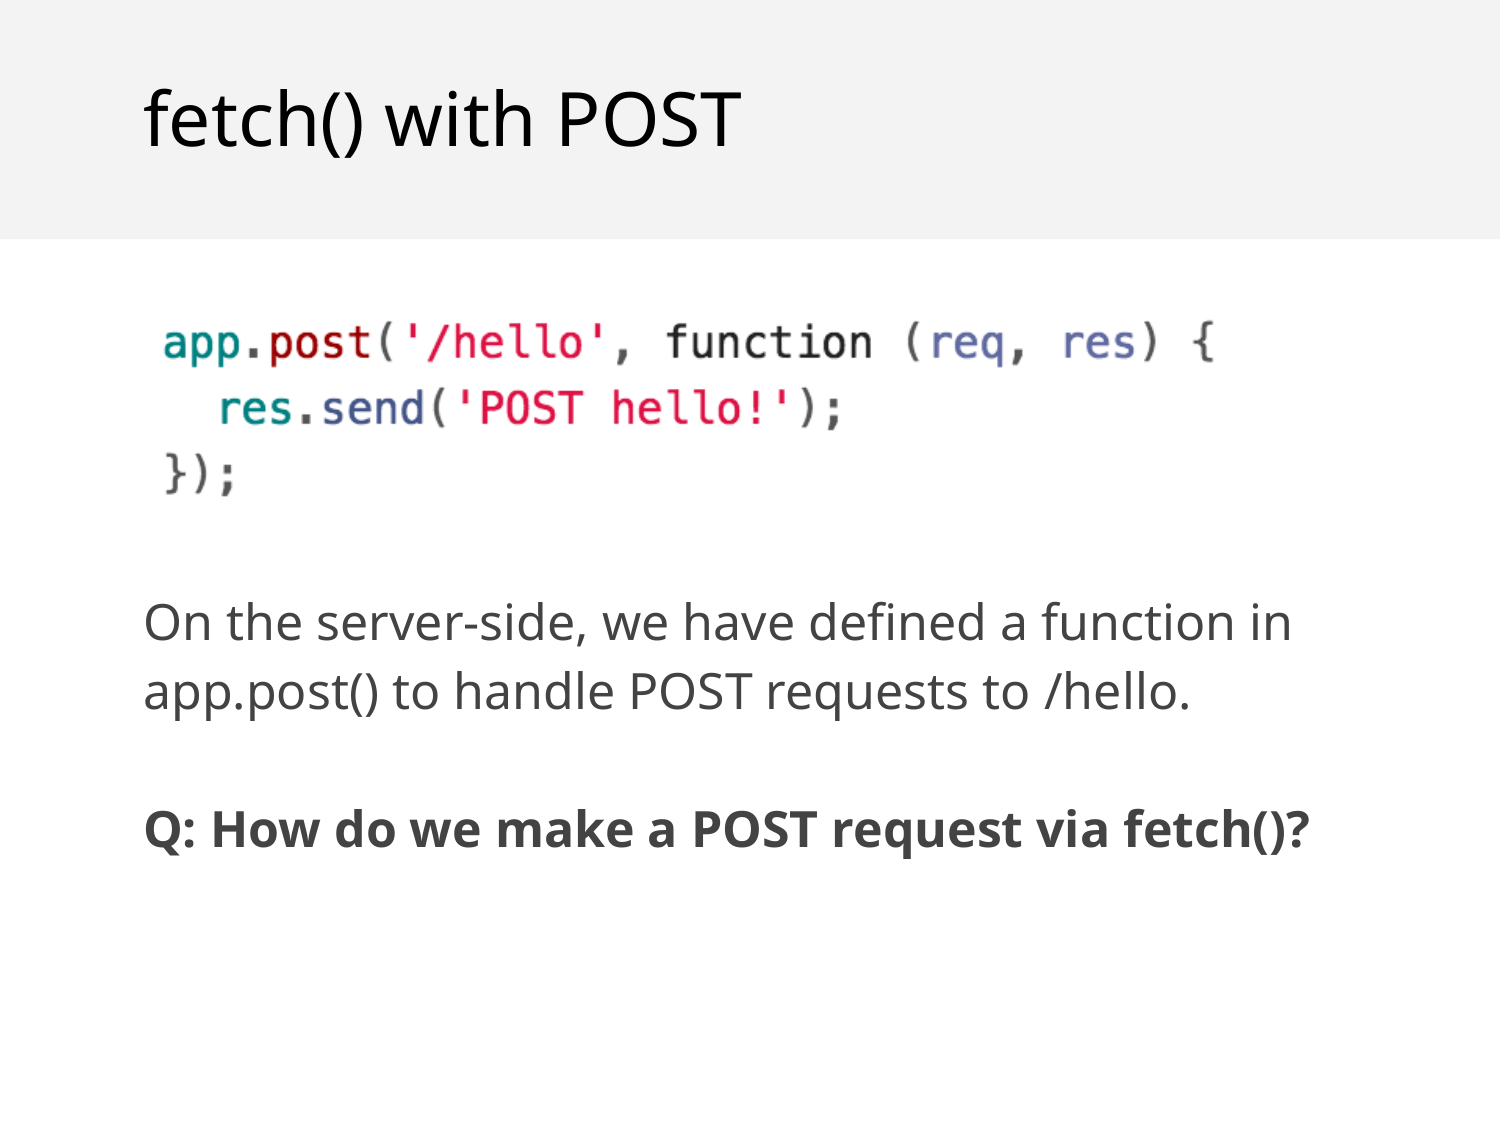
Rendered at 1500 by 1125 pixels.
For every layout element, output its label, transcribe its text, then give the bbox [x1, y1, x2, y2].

picture [128, 292, 1251, 550]
title fetch() with POST [128, 56, 1372, 183]
list On the server-side, we have defined a function in app.post() to handle POST requests to /hello. Q: How do we make a POST request via fetch()? [128, 566, 1372, 966]
